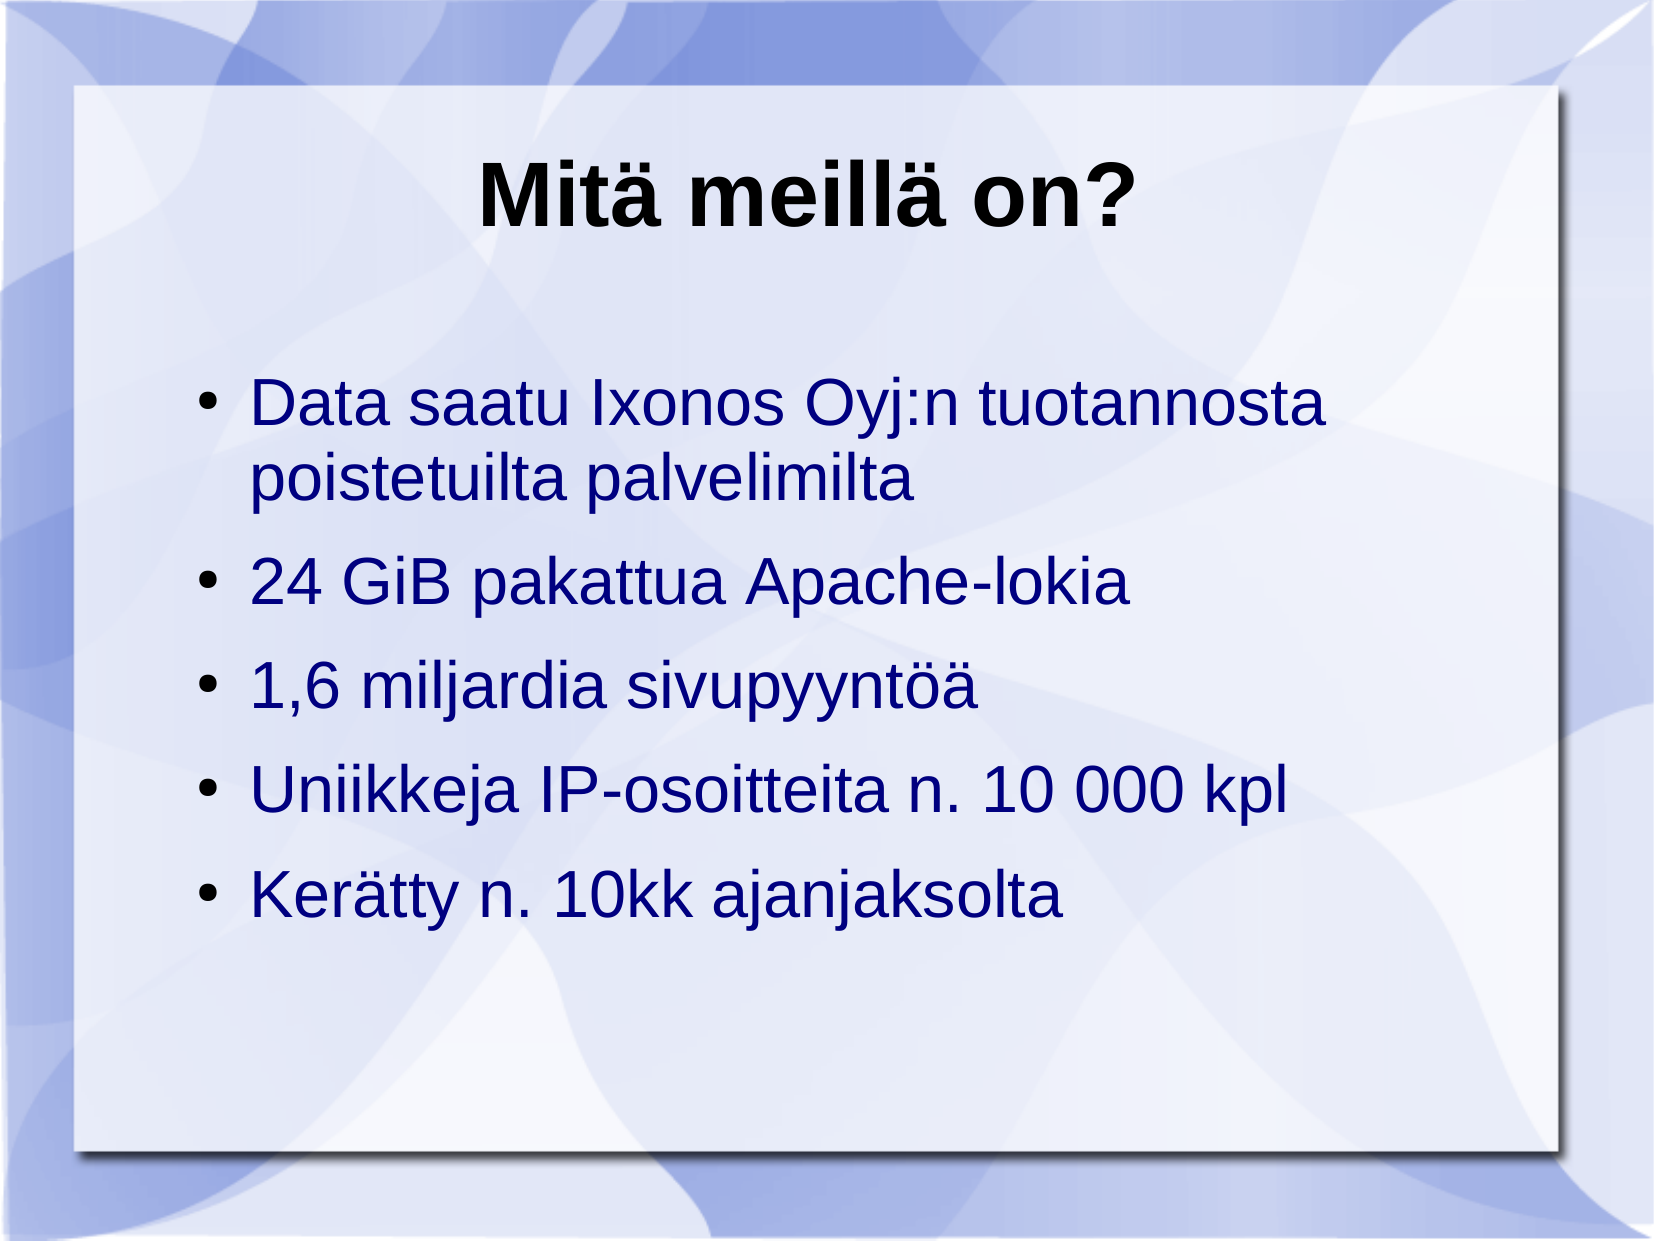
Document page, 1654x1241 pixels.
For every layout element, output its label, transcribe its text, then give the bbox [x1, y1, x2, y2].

list Data saatu Ixonos Oyj:n tuotannosta poistetuilta palvelimilta 24 GiB pakattua Apache-lokia 1,6 miljardia sivupyyntöä Uniikkeja IP-osoitteita n. 10 000 kpl Kerätty n. 10kk ajanjaksolta [178, 364, 1570, 1147]
picture [0, 0, 1654, 1241]
title Mitä meillä on? [82, 90, 1536, 298]
